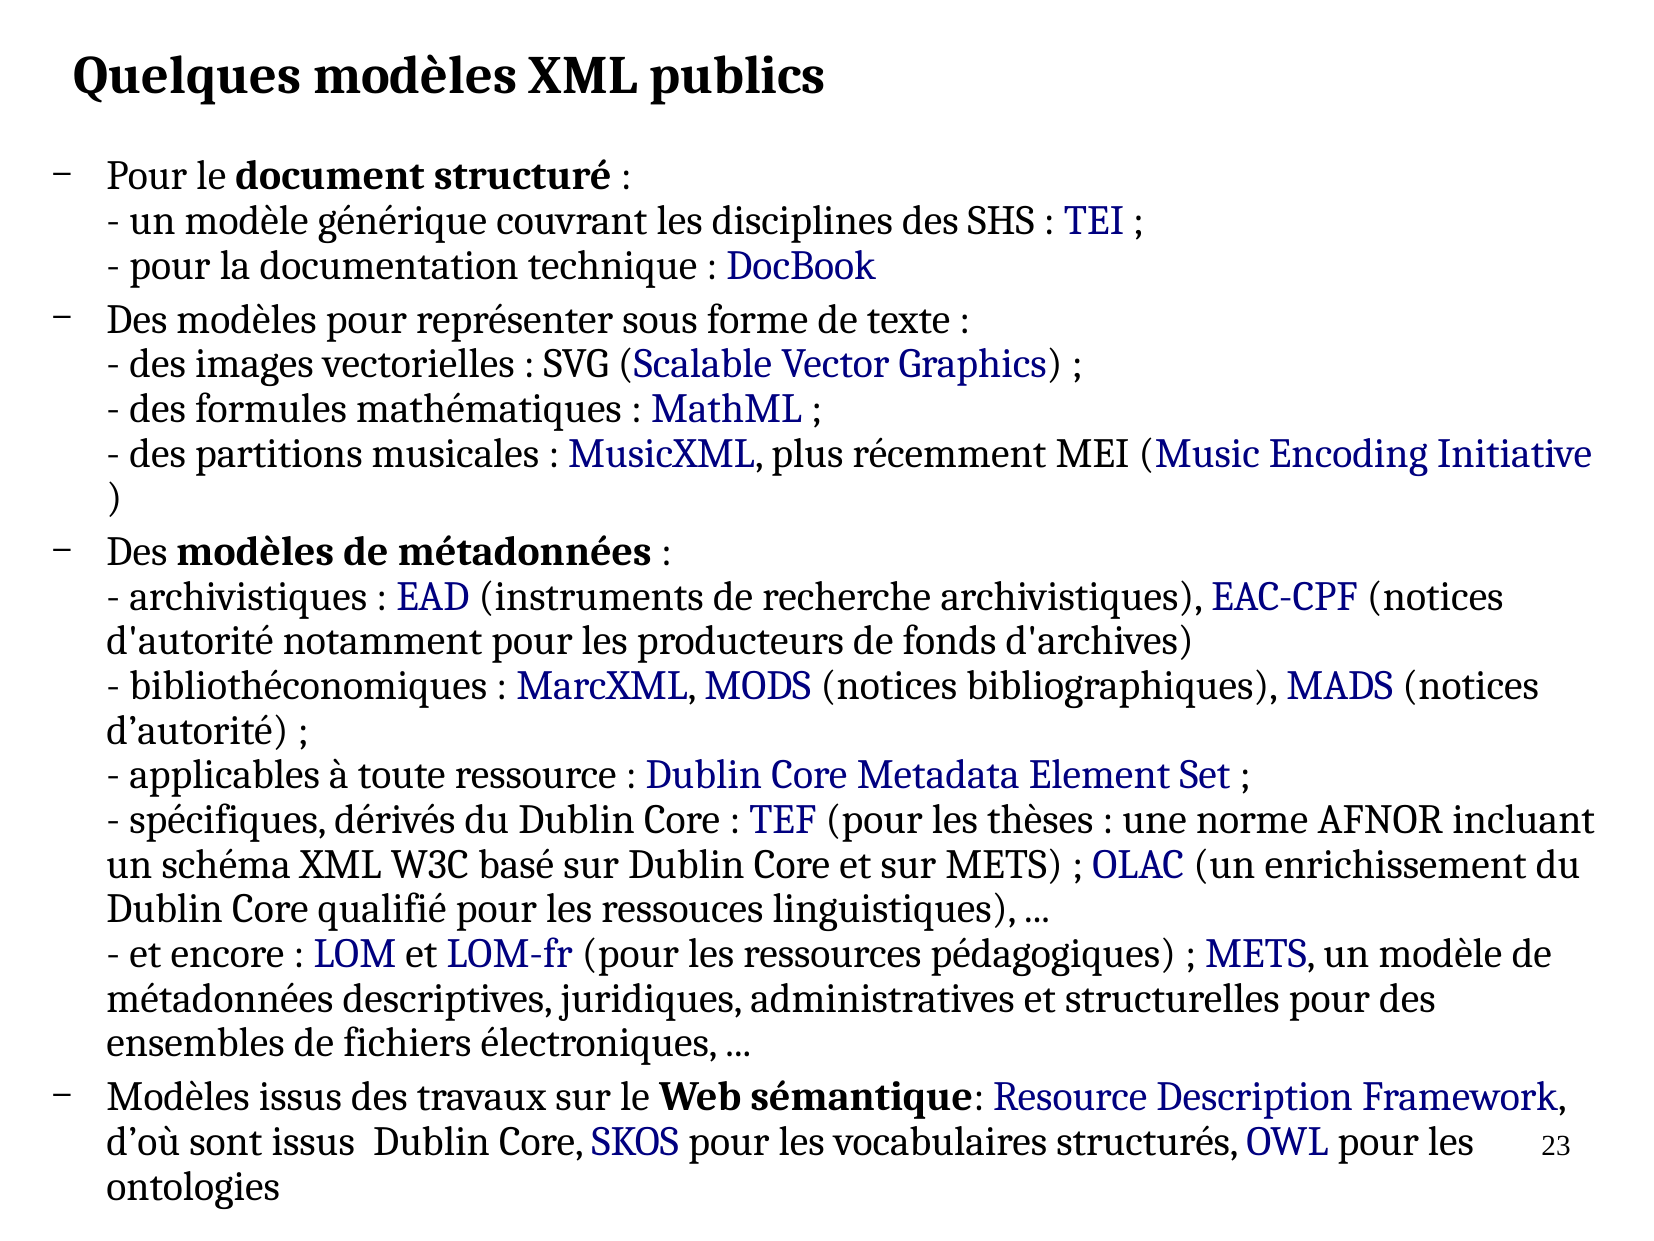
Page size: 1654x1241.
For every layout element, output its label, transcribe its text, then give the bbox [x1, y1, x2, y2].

title Quelques modèles XML publics [0, 0, 1654, 148]
subtitle Pour le document structuré : - un modèle générique couvrant les disciplines des SHS : TEI ; - pour la documentation technique : DocBook Des modèles pour représenter sous forme de texte : - des images vectorielles : SVG (Scalable Vector Graphics) ; - des formules mathématiques : MathML ; - des partitions musicales : MusicXML, plus récemment MEI (Music Encoding Initiative) Des modèles de métadonnées : - archivistiques : EAD (instruments de recherche archivistiques), EAC-CPF (notices d'autorité notamment pour les producteurs de fonds d'archives) - bibliothéconomiques : MarcXML, MODS (notices bibliographiques), MADS (notices d’autorité) ; - applicables à toute ressource : Dublin Core Metadata Element Set ; - spécifiques, dérivés du Dublin Core : TEF (pour les thèses : une norme AFNOR incluant un schéma XML W3C basé sur Dublin Core et sur METS) ; OLAC (un enrichissement du Dublin Core qualifié pour les ressouces linguistiques), ... - et encore : LOM et LOM-fr (pour les ressources pédagogiques) ; METS, un modèle de métadonnées descriptives, juridiques, administratives et structurelles pour des ensembles de fichiers électroniques, ... Modèles issus des travaux sur le Web sémantique: Resource Description Framework, d’où sont issus Dublin Core, SKOS pour les vocabulaires structurés, OWL pour les ontologies [35, 138, 1607, 1241]
